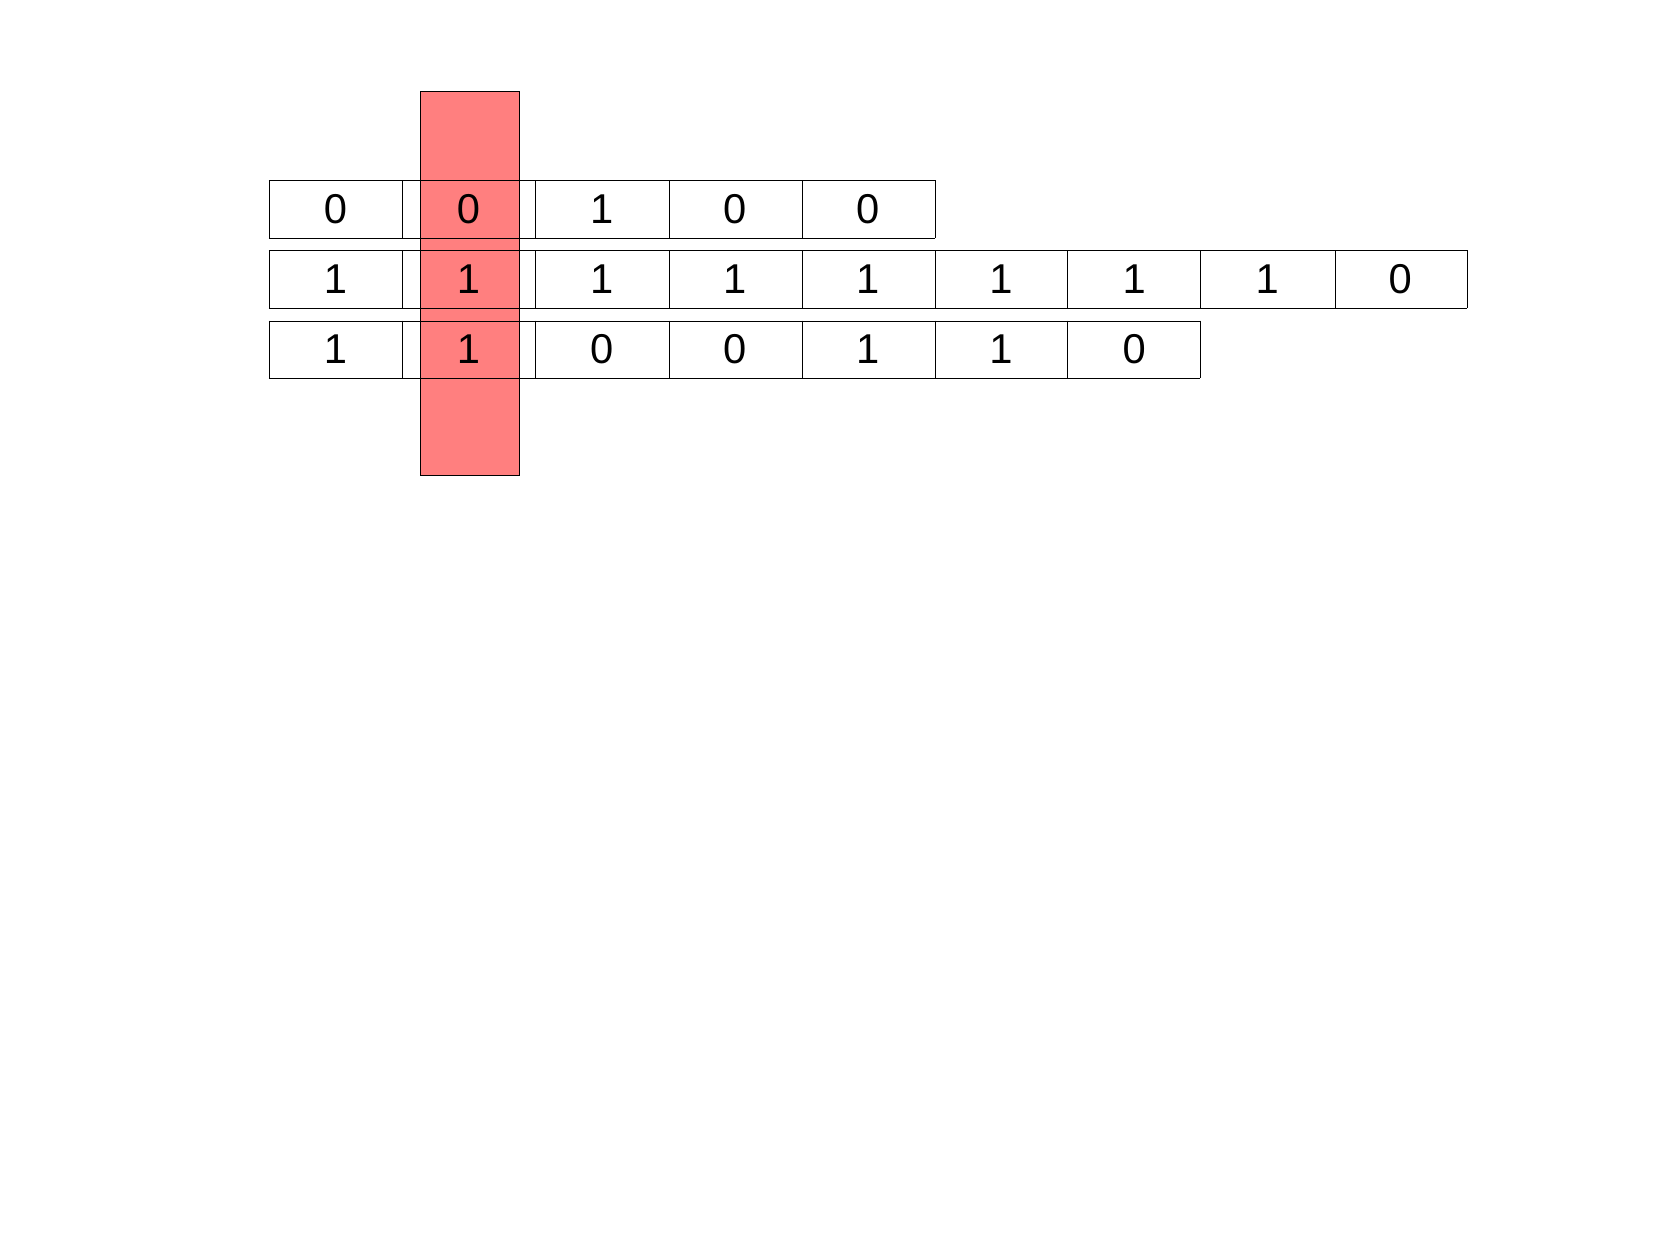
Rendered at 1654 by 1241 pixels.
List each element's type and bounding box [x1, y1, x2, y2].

chart [268, 180, 1470, 557]
text_box [420, 91, 520, 180]
